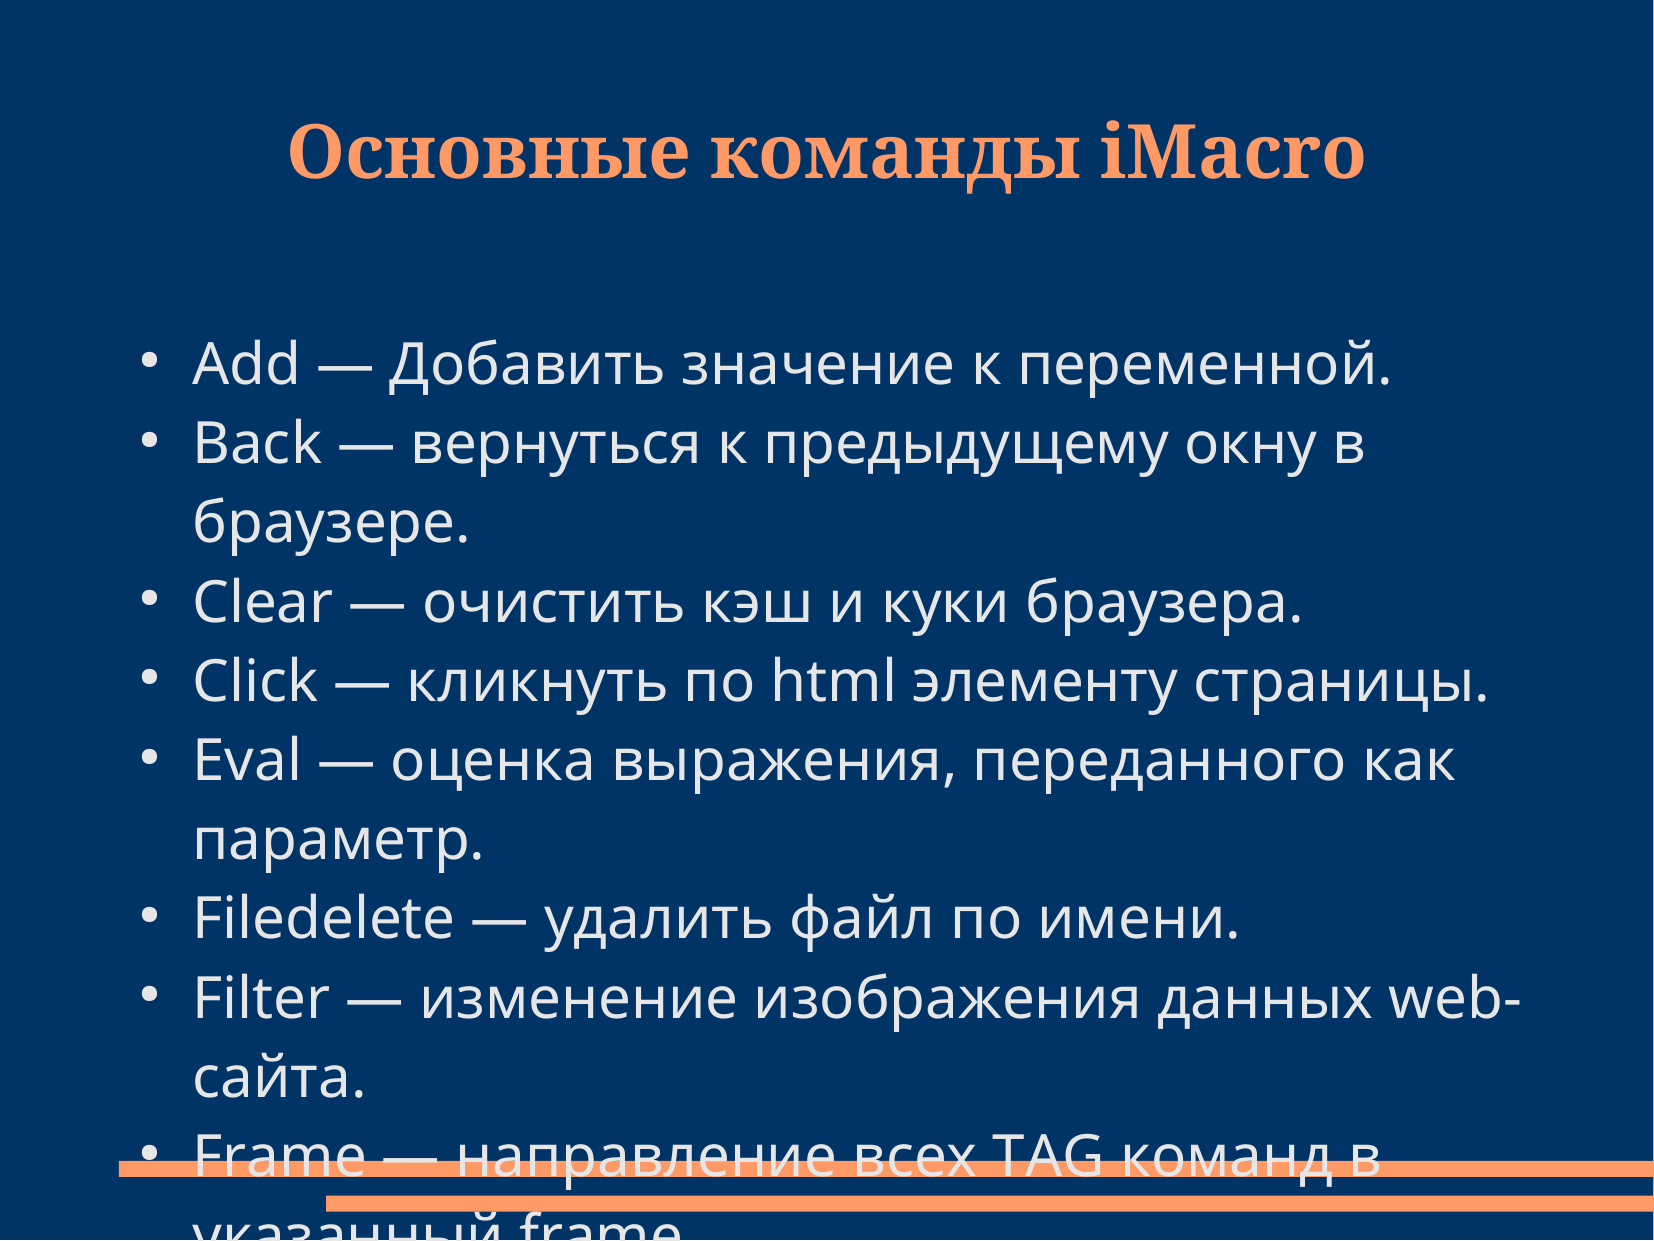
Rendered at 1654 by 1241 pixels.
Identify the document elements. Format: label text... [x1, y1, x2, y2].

title Основные команды iMacro [121, 46, 1534, 254]
list Add — Добавить значение к переменной. Back — вернуться к предыдущему окну в браузере. Clear — очистить кэш и куки браузера. Click — кликнуть по html элементу страницы. Eval — оценка выражения, переданного как параметр. Filedelete — удалить файл по имени. Filter — изменение изображения данных web-сайта. Frame — направление всех TAG команд в указанный frame. [121, 322, 1561, 1166]
